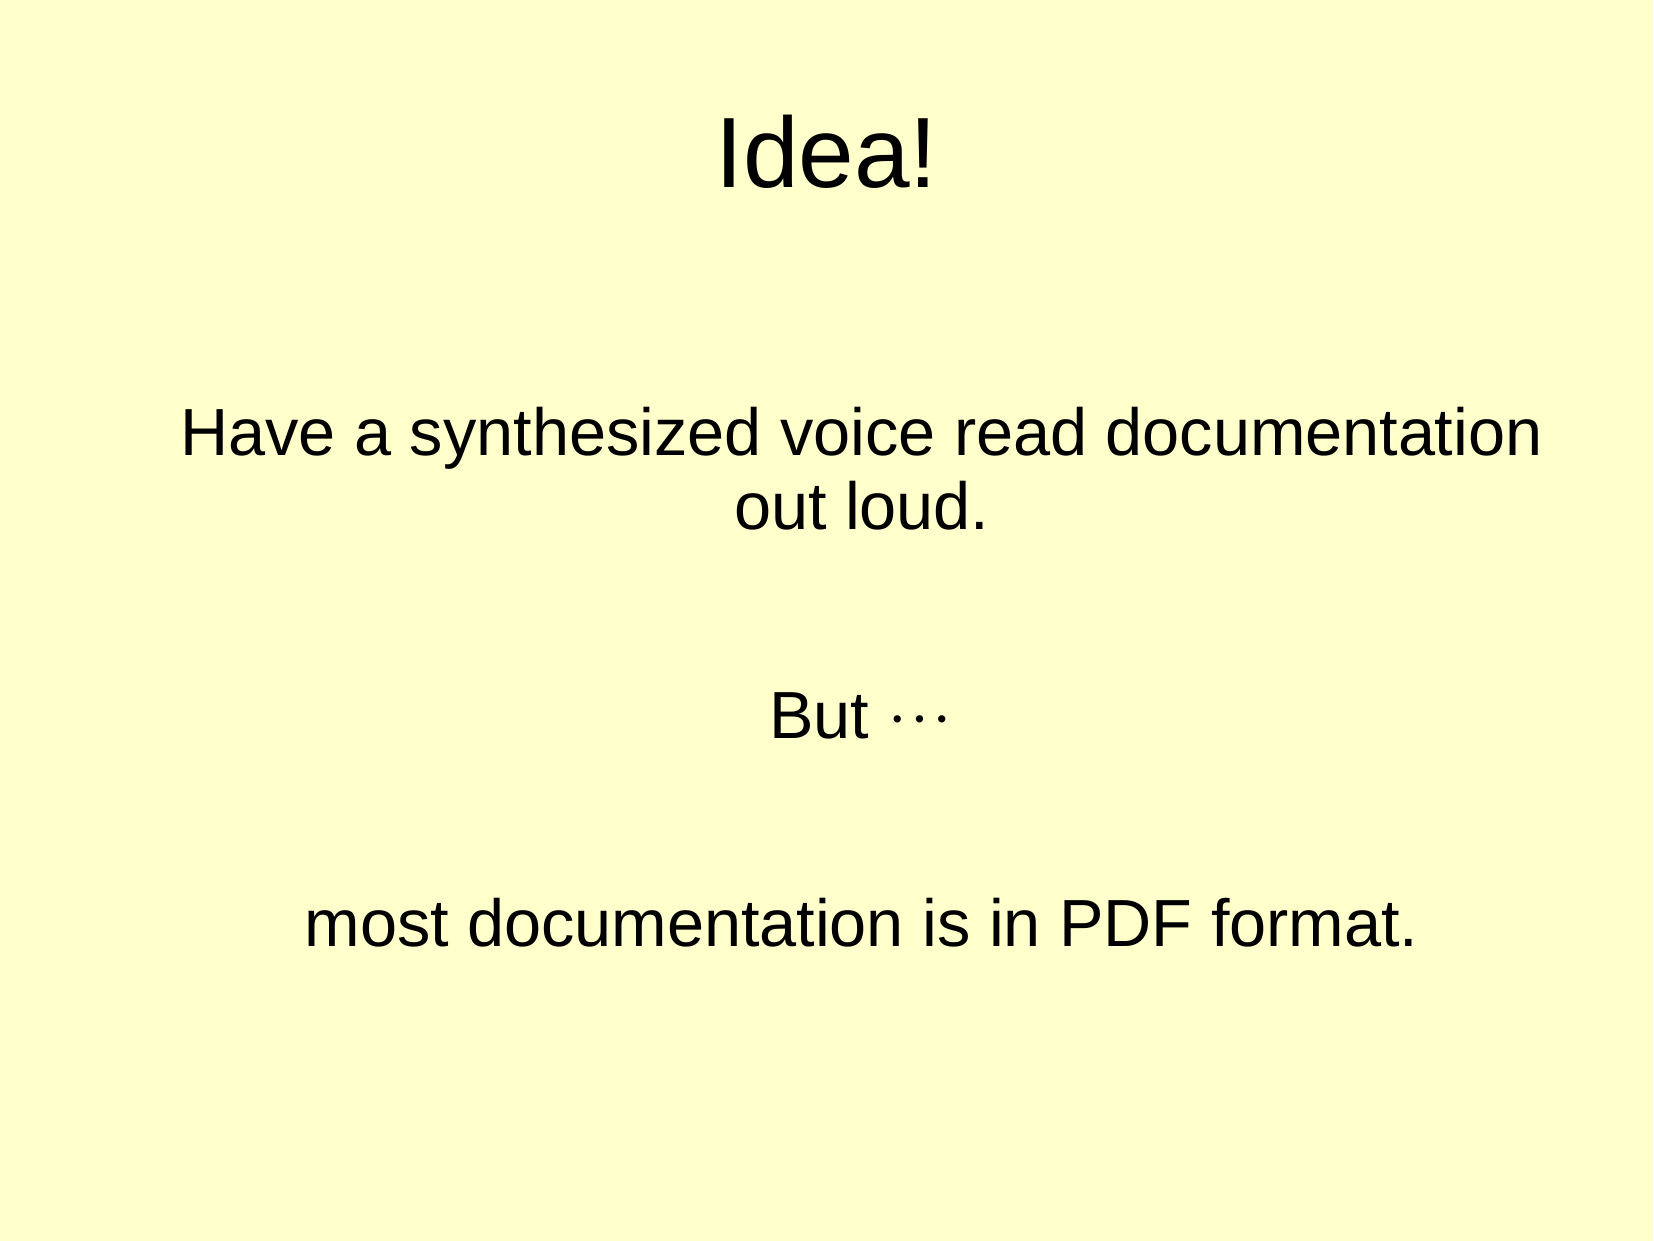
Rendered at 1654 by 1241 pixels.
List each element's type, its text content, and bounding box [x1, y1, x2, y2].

list Have a synthesized voice read documentation out loud. But ¼ most documentation is in PDF format. [82, 290, 1571, 1109]
title Idea! [82, 49, 1571, 257]
